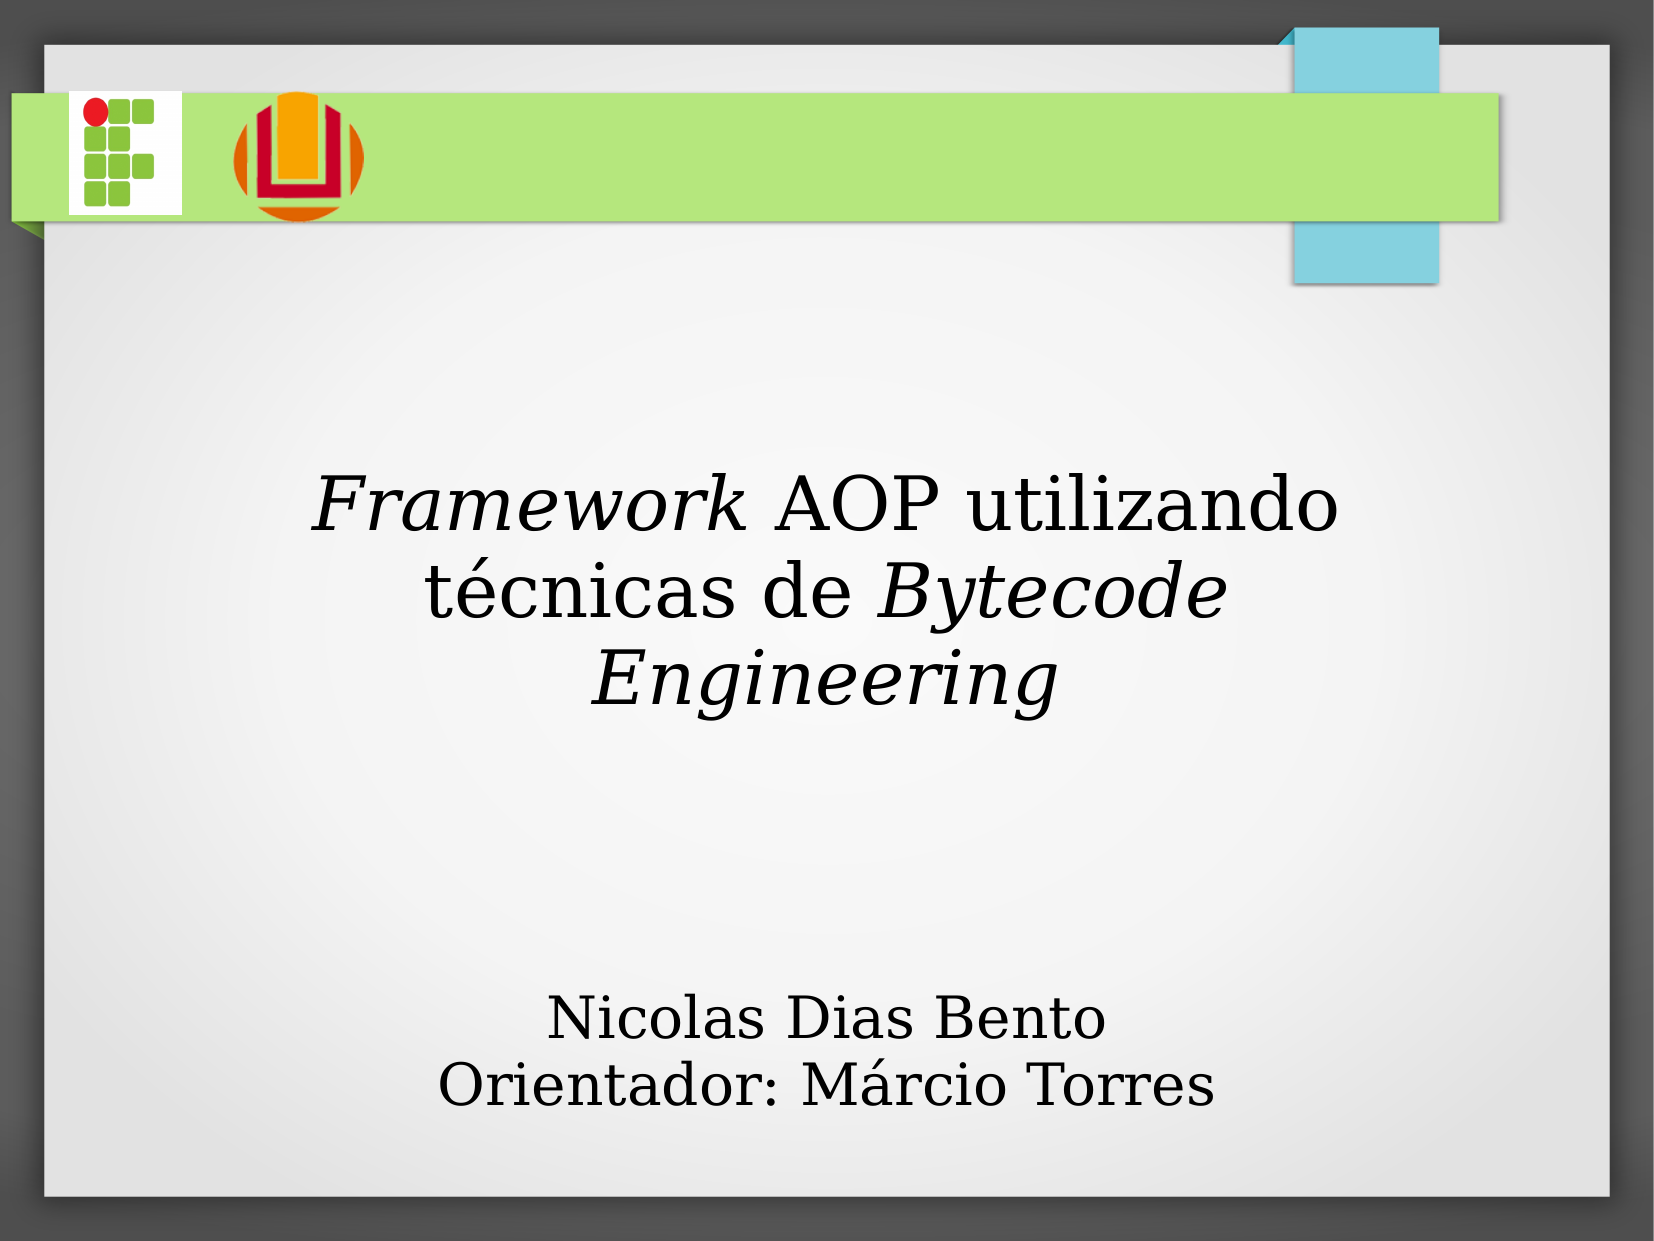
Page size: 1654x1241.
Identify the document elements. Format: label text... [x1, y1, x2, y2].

subtitle Framework AOP utilizando técnicas de Bytecode Engineering Nicolas Dias Bento Orientador: Márcio Torres [236, 459, 1418, 1121]
picture [0, 0, 1654, 1241]
